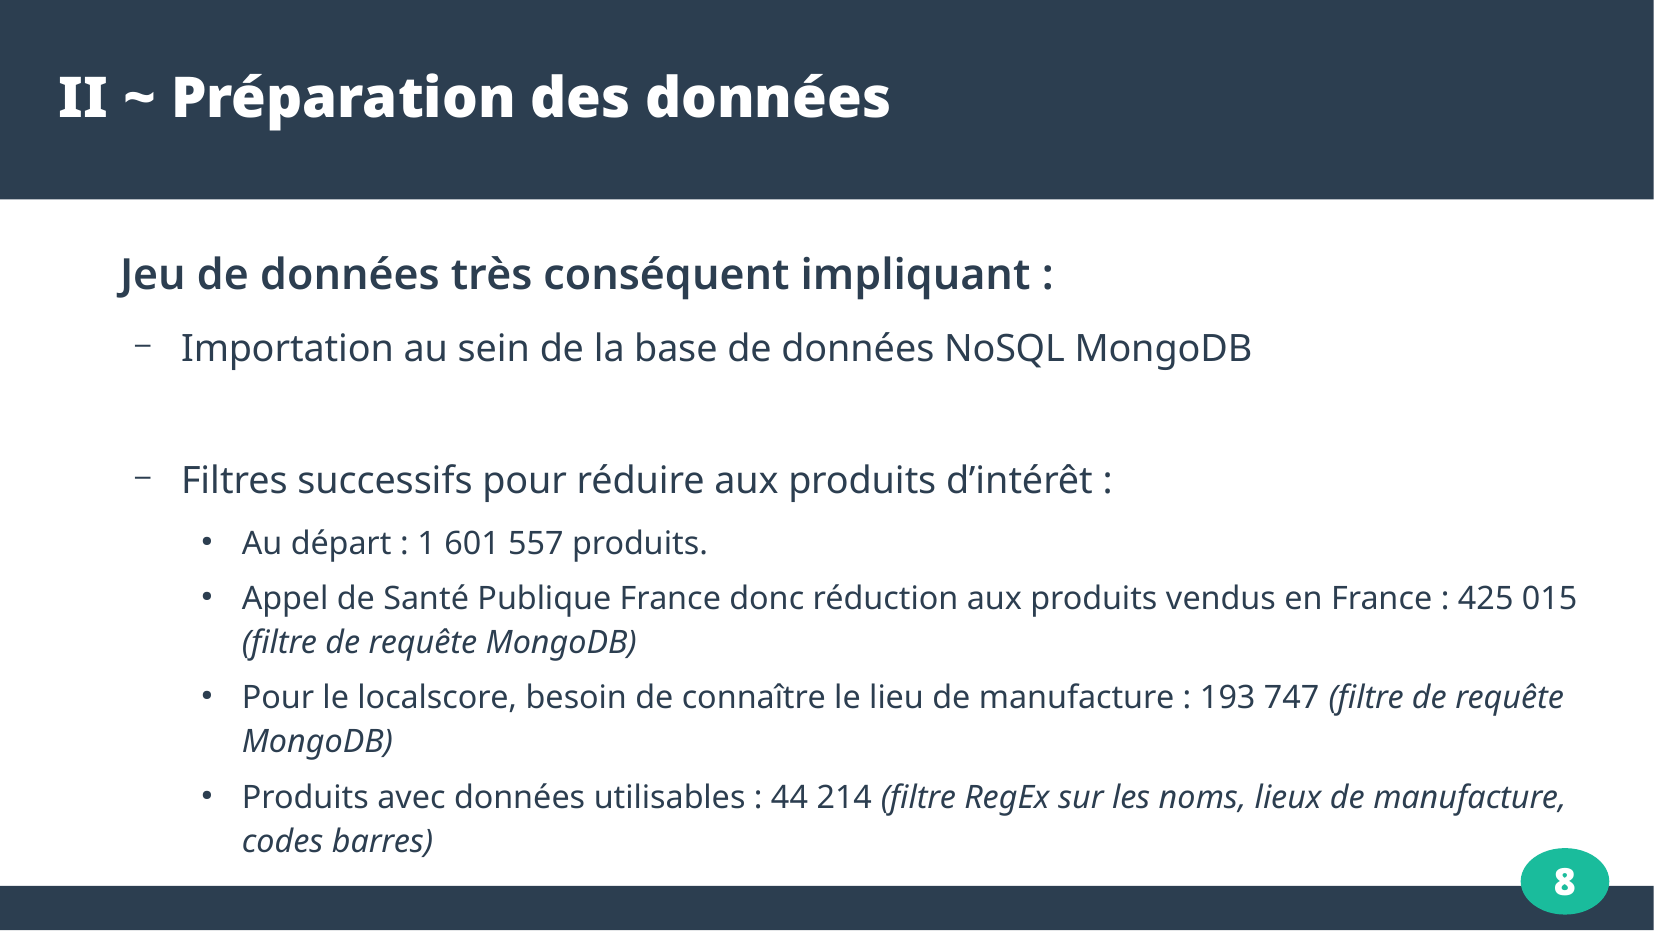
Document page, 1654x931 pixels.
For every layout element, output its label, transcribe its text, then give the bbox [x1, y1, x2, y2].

list Jeu de données très conséquent impliquant : Importation au sein de la base de données NoSQL MongoDB Filtres successifs pour réduire aux produits d’intérêt : Au départ : 1 601 557 produits. Appel de Santé Publique France donc réduction aux produits vendus en France : 425 015 (filtre de requête MongoDB) Pour le localscore, besoin de connaître le lieu de manufacture : 193 747 (filtre de requête MongoDB) Produits avec données utilisables : 44 214 (filtre RegEx sur les noms, lieux de manufacture, codes barres) [59, 243, 1595, 864]
title II ~ Préparation des données [59, 37, 1595, 155]
